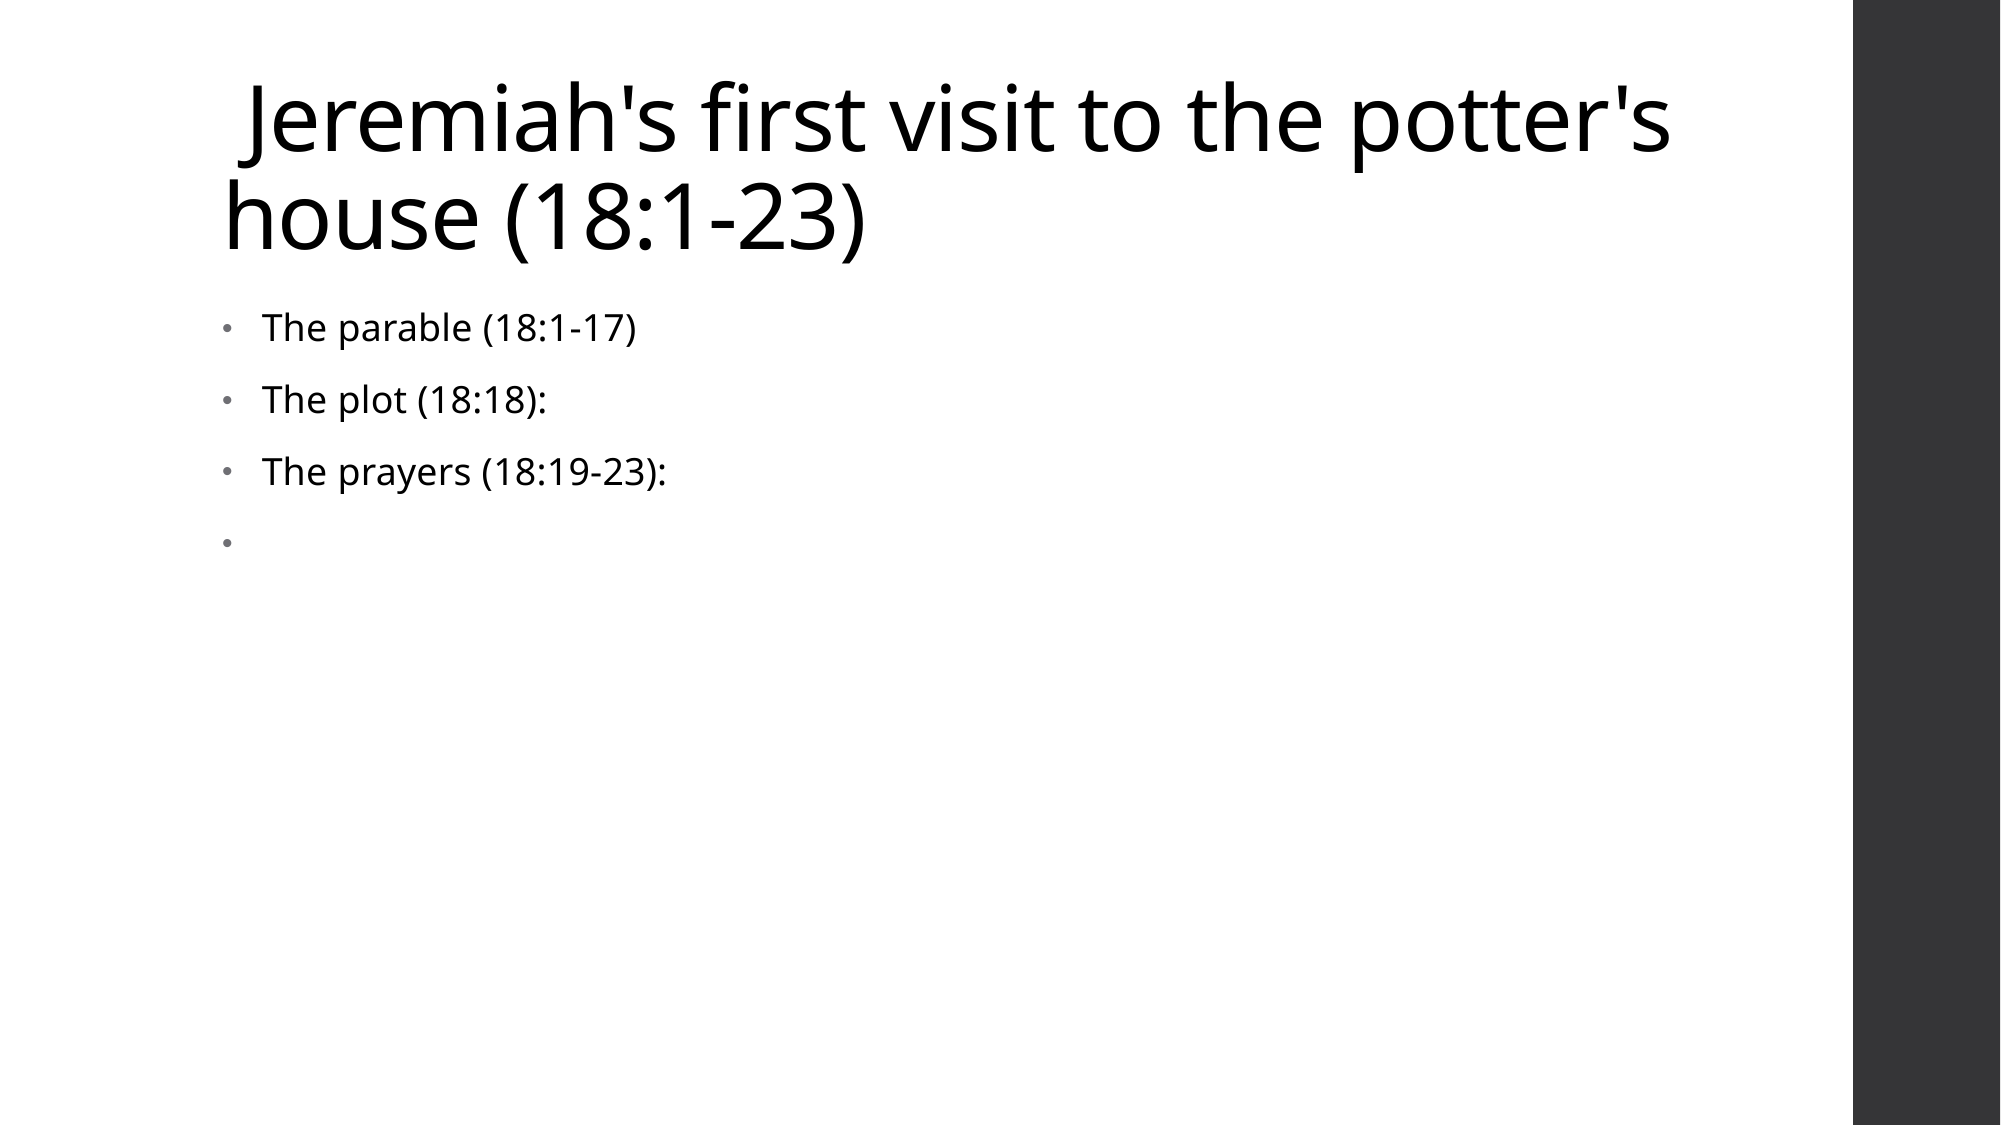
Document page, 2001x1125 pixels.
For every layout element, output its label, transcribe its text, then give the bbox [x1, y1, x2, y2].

title Jeremiah's first visit to the potter's house (18:1-23) [206, 60, 1797, 278]
list The parable (18:1-17) The plot (18:18): The prayers (18:19-23): [206, 299, 1617, 1014]
